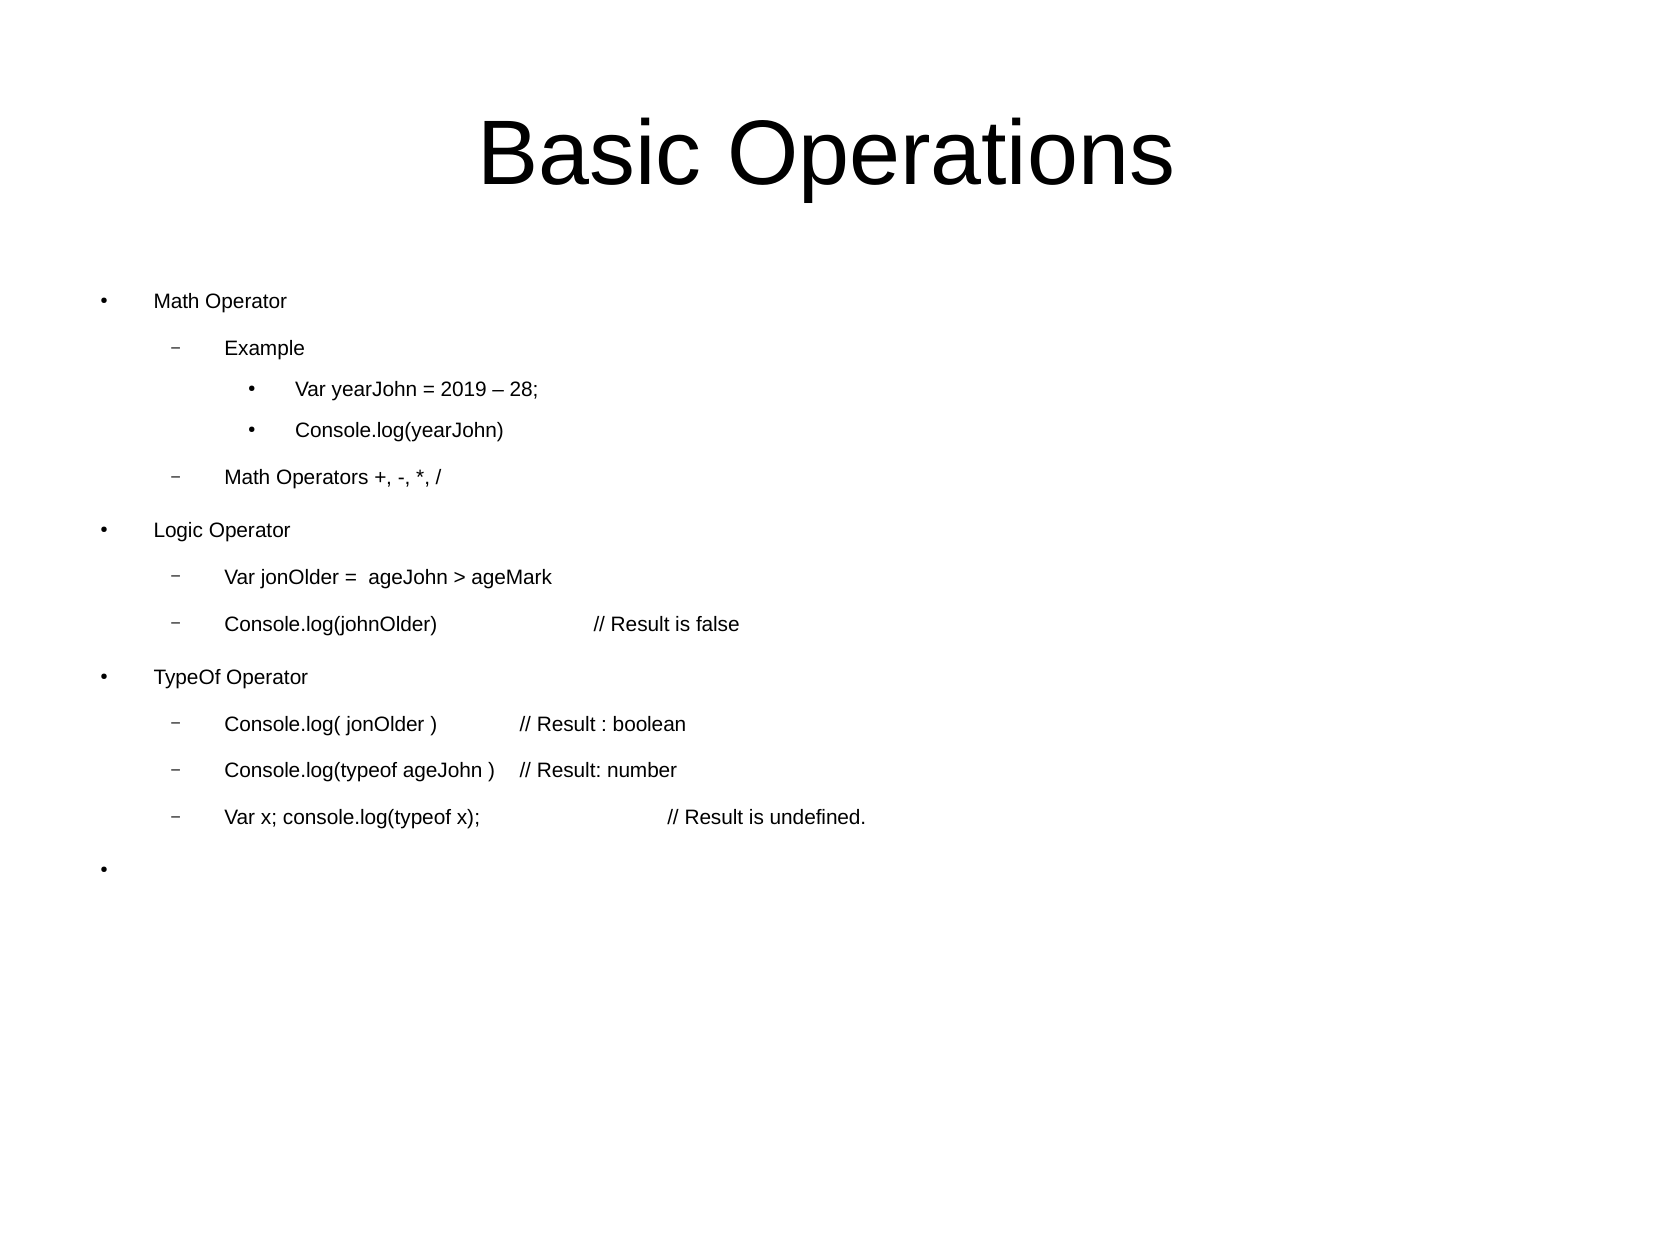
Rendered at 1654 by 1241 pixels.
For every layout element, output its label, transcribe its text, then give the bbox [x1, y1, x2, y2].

title Basic Operations [82, 49, 1571, 257]
list Math Operator Example Var yearJohn = 2019 – 28; Console.log(yearJohn) Math Operators +, -, *, / Logic Operator Var jonOlder = ageJohn > ageMark Console.log(johnOlder) // Result is false TypeOf Operator Console.log( jonOlder ) // Result : boolean Console.log(typeof ageJohn ) // Result: number Var x; console.log(typeof x); // Result is undefined. [82, 290, 1571, 1229]
